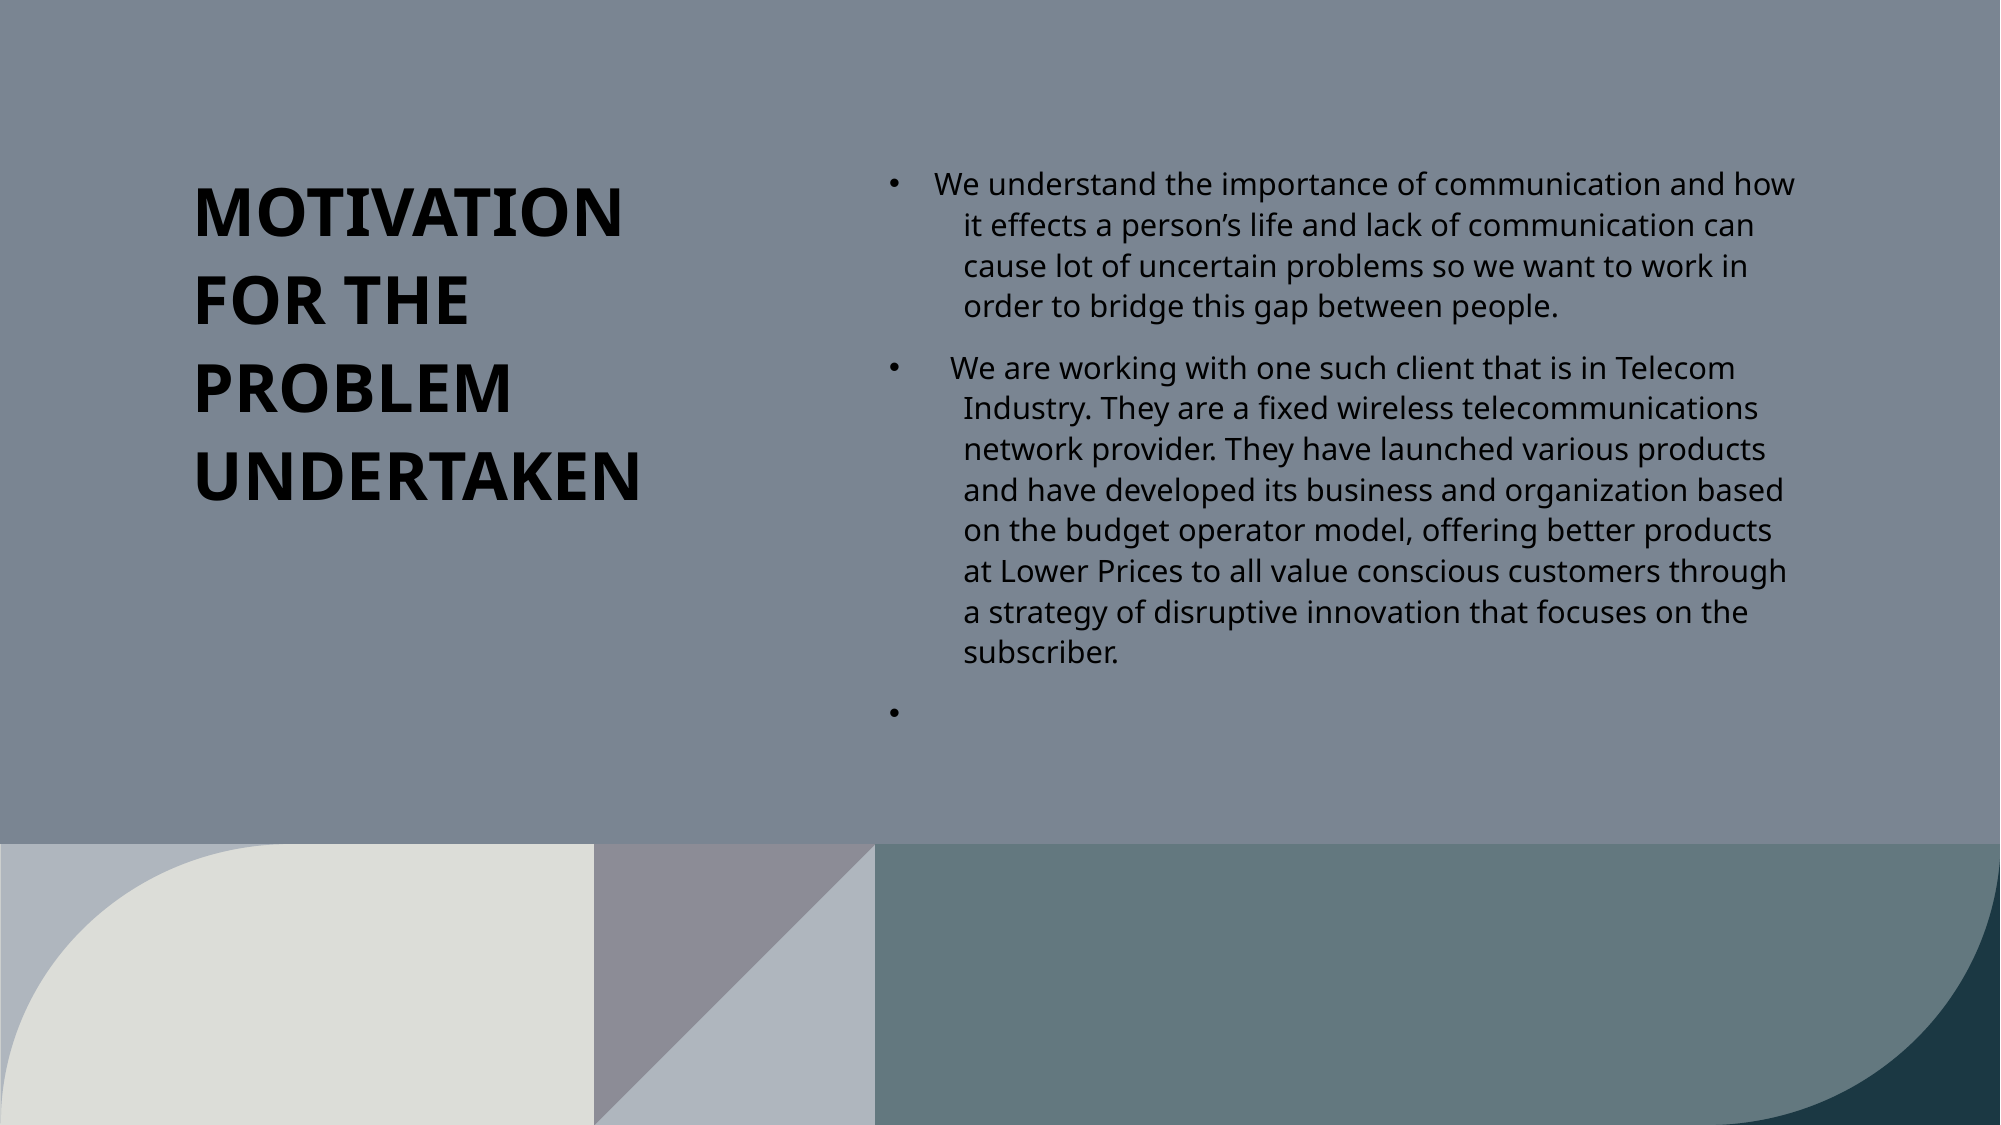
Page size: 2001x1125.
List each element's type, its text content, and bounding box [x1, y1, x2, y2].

text_box [0, 0, 2000, 1125]
title Motivation for the Problem Undertaken [177, 154, 763, 668]
list We understand the importance of communication and how it effects a person’s life and lack of communication can cause lot of uncertain problems so we want to work in order to bridge this gap between people. We are working with one such client that is in Telecom Industry. They are a fixed wireless telecommunications network provider. They have launched various products and have developed its business and organization based on the budget operator model, offering better products at Lower Prices to all value conscious customers through a strategy of disruptive innovation that focuses on the subscriber. [874, 153, 1825, 683]
